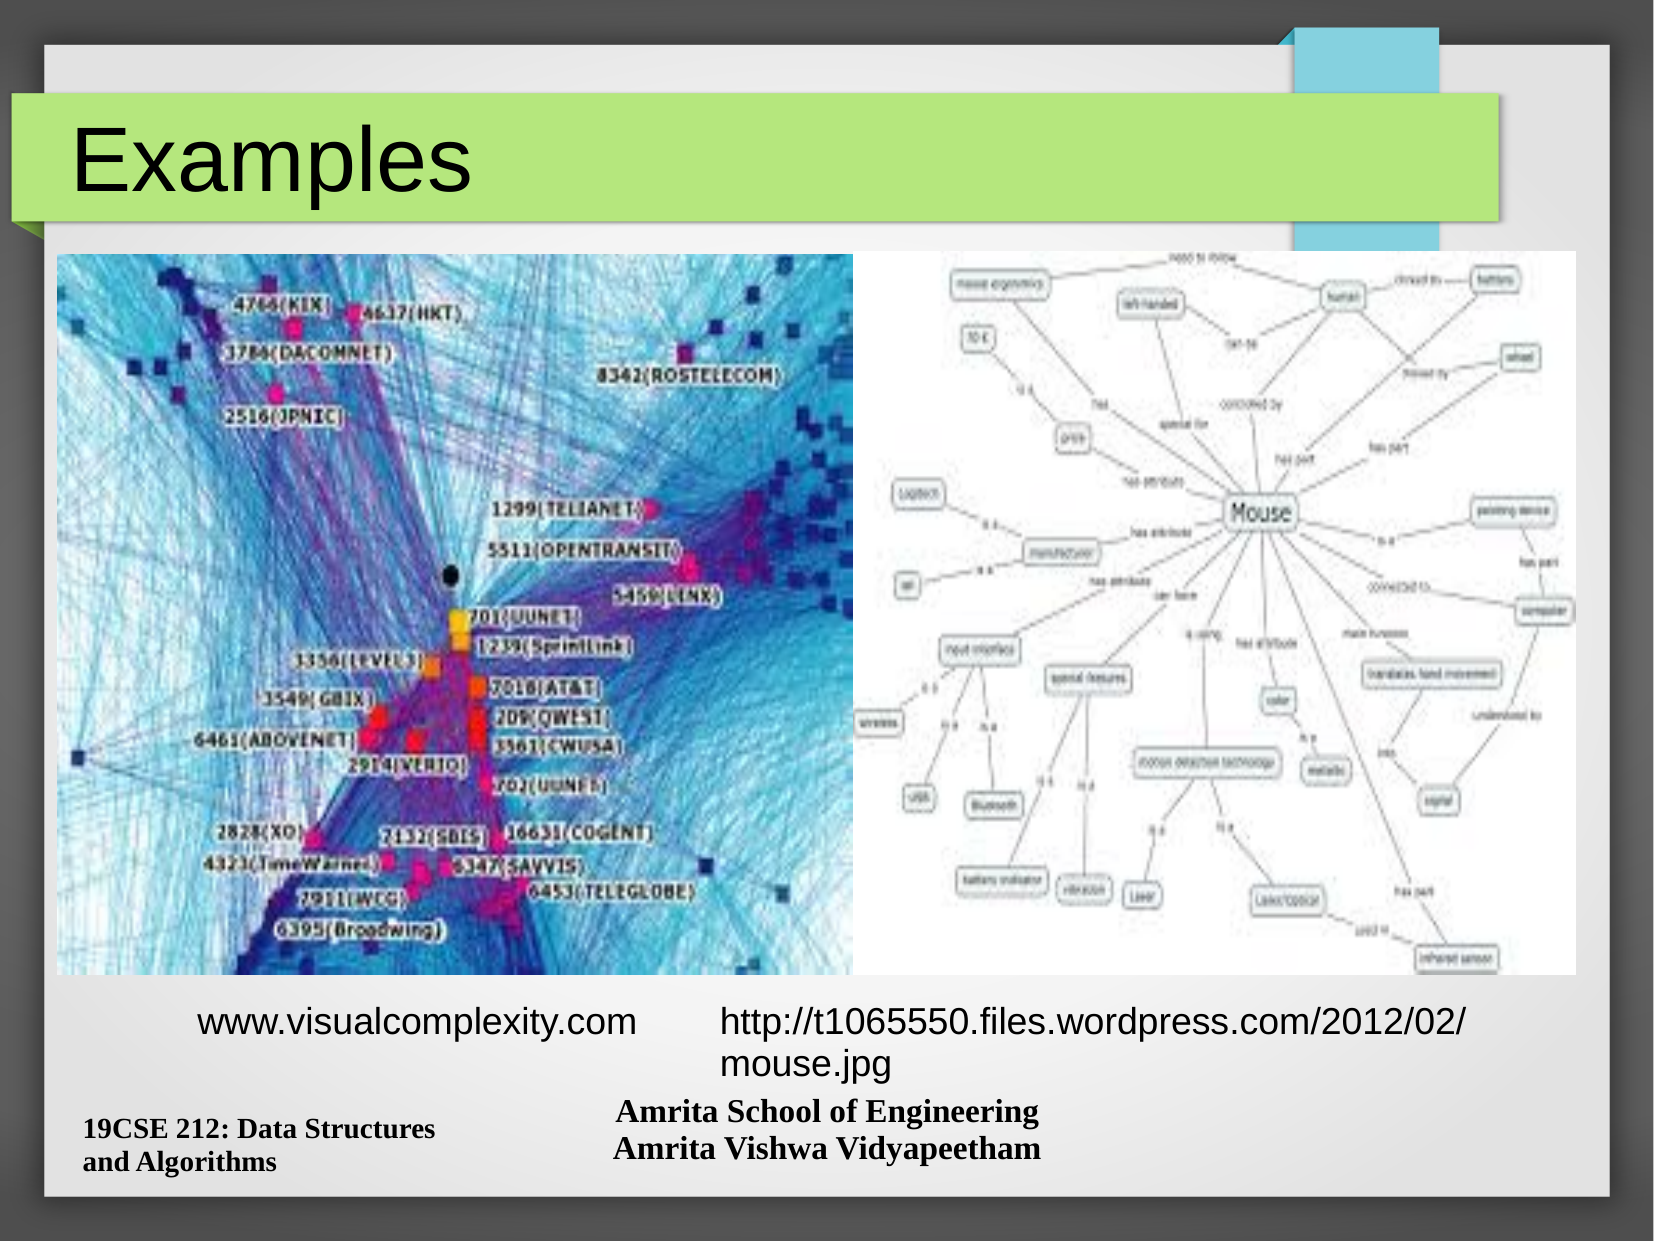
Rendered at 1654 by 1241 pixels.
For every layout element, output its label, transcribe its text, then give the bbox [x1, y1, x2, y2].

title Examples [70, 106, 1229, 213]
text_box www.visualcomplexity.com [182, 993, 661, 1051]
picture [0, 0, 1654, 1241]
text_box http://t1065550.files.wordpress.com/2012/02/mouse.jpg [705, 993, 1654, 1092]
